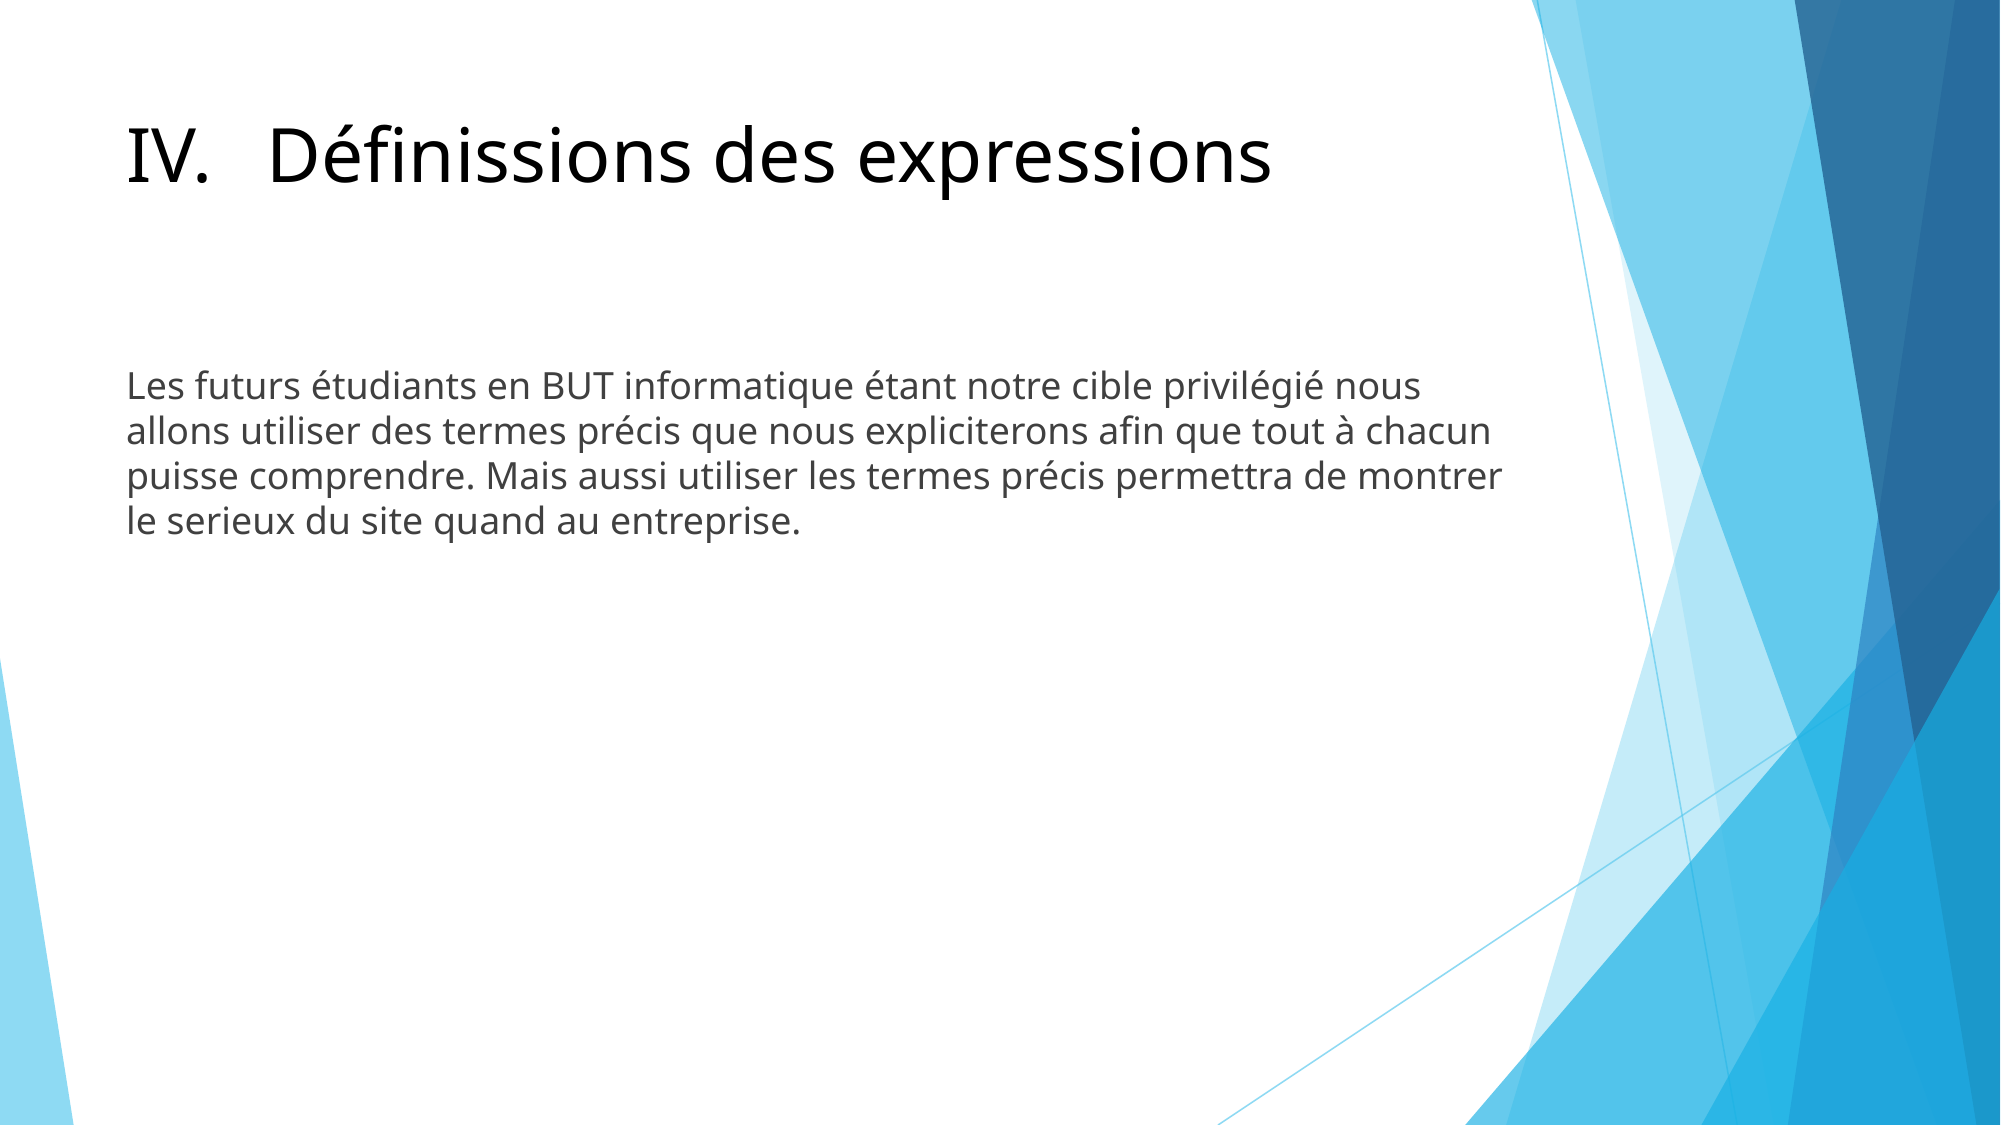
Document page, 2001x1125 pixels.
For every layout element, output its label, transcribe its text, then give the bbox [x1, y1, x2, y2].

title Définissions des expressions [111, 99, 1522, 317]
list Les futurs étudiants en BUT informatique étant notre cible privilégié nous allons utiliser des termes précis que nous expliciterons afin que tout à chacun puisse comprendre. Mais aussi utiliser les termes précis permettra de montrer le serieux du site quand au entreprise. [111, 354, 1522, 992]
